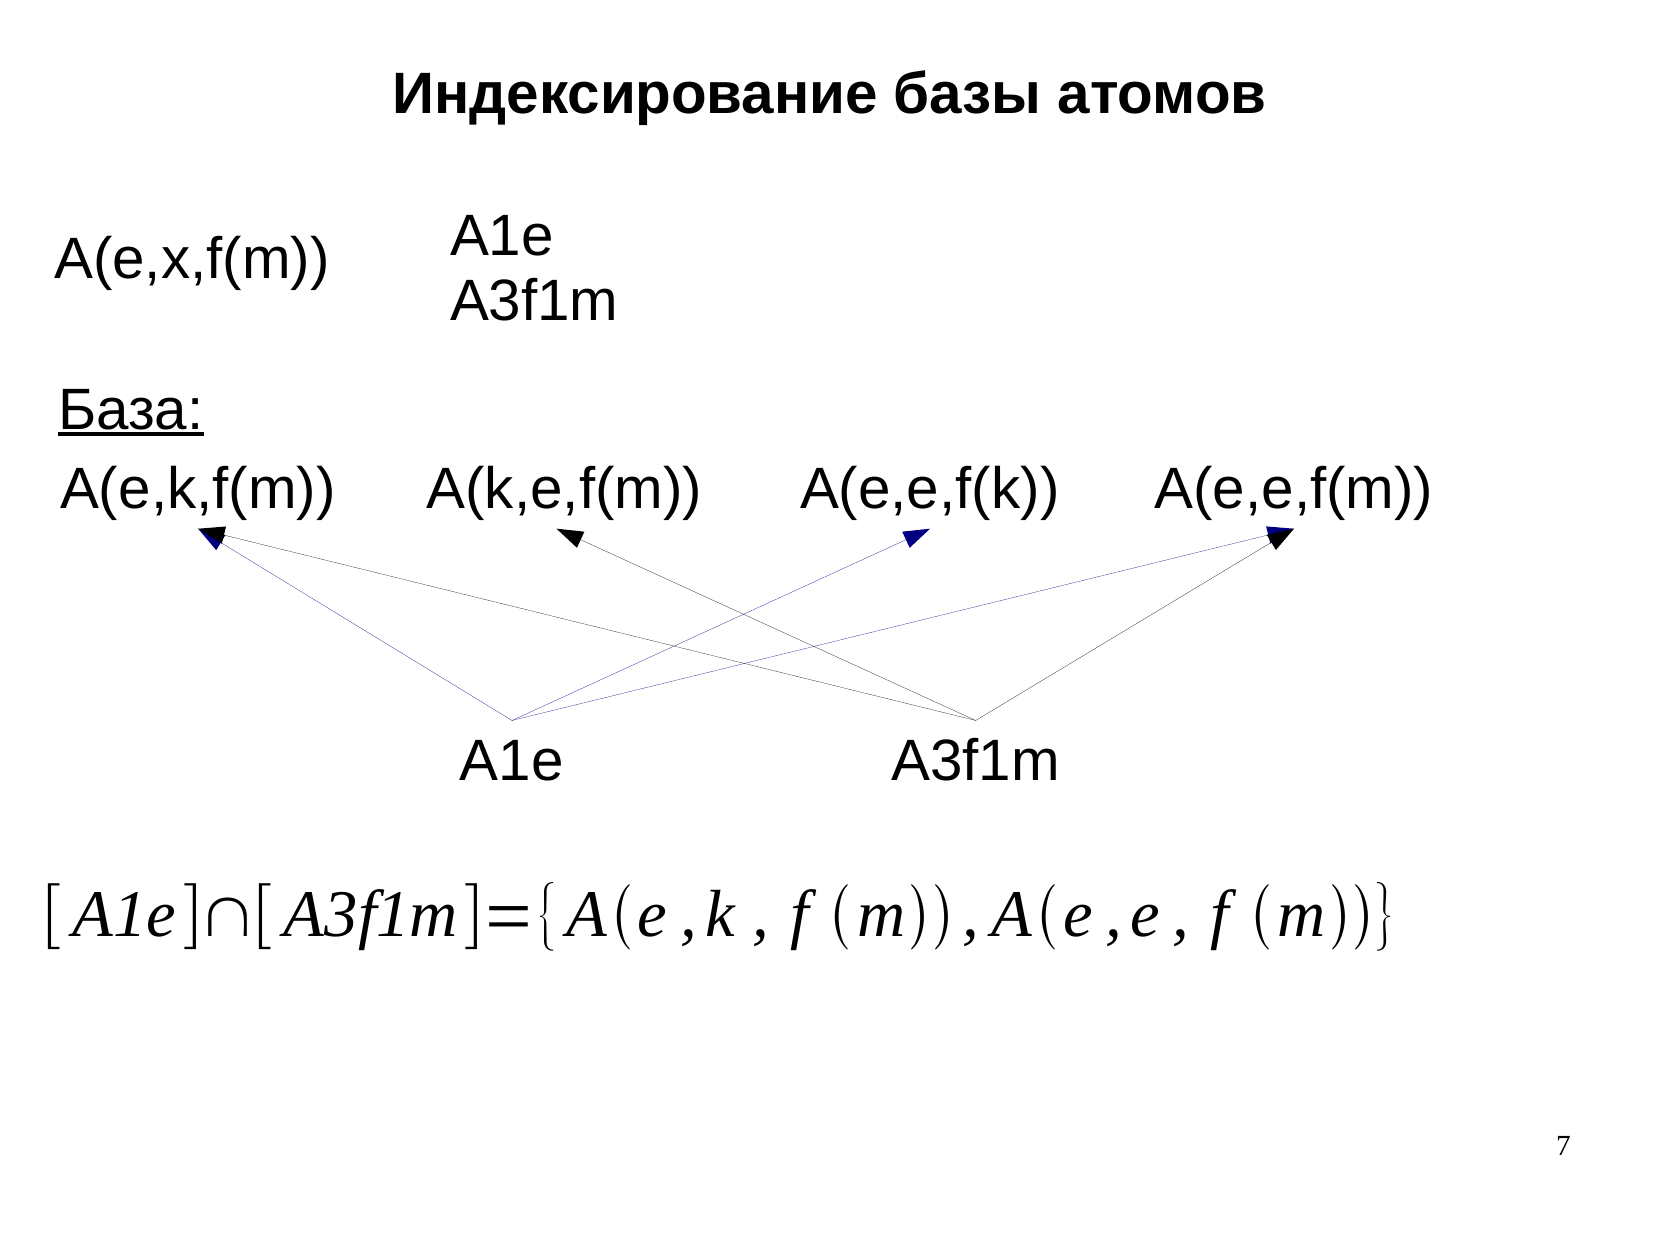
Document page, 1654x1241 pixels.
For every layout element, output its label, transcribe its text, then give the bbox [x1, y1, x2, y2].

text_box A(e,x,f(m)) [39, 218, 345, 299]
text_box A1e A3f1m [435, 194, 634, 340]
text_box A(e,e,f(m)) [1139, 448, 1449, 529]
text_box A(e,k,f(m)) [45, 448, 351, 529]
text_box A1e [445, 720, 579, 801]
text_box A3f1m [876, 720, 1075, 801]
text_box Индексирование базы атомов [378, 53, 1282, 134]
text_box A(e,e,f(k)) [785, 448, 1075, 529]
text_box База: [43, 368, 219, 449]
chart [37, 876, 1407, 953]
text_box A(k,e,f(m)) [395, 448, 718, 529]
